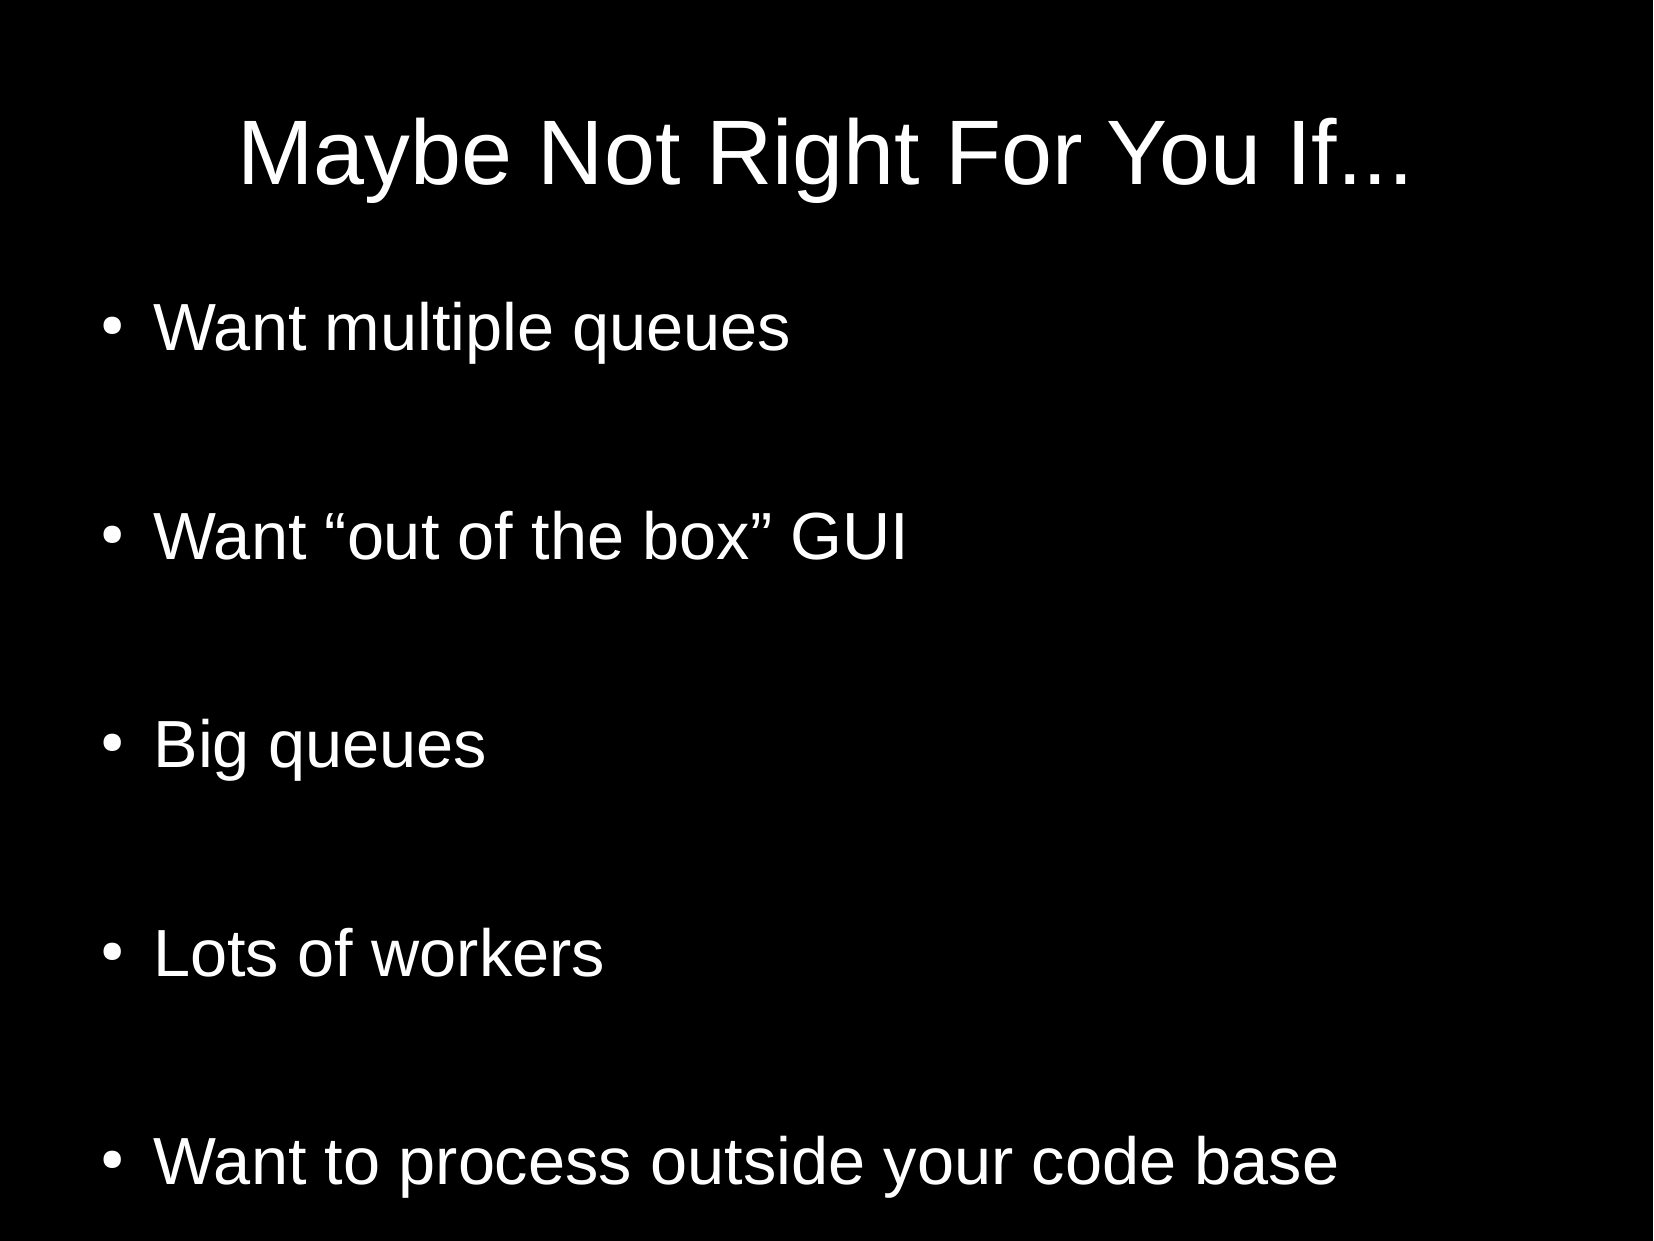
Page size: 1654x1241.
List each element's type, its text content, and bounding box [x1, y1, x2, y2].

title Maybe Not Right For You If... [82, 49, 1571, 257]
list Want multiple queues Want “out of the box” GUI Big queues Lots of workers Want to process outside your code base [82, 290, 1571, 1241]
